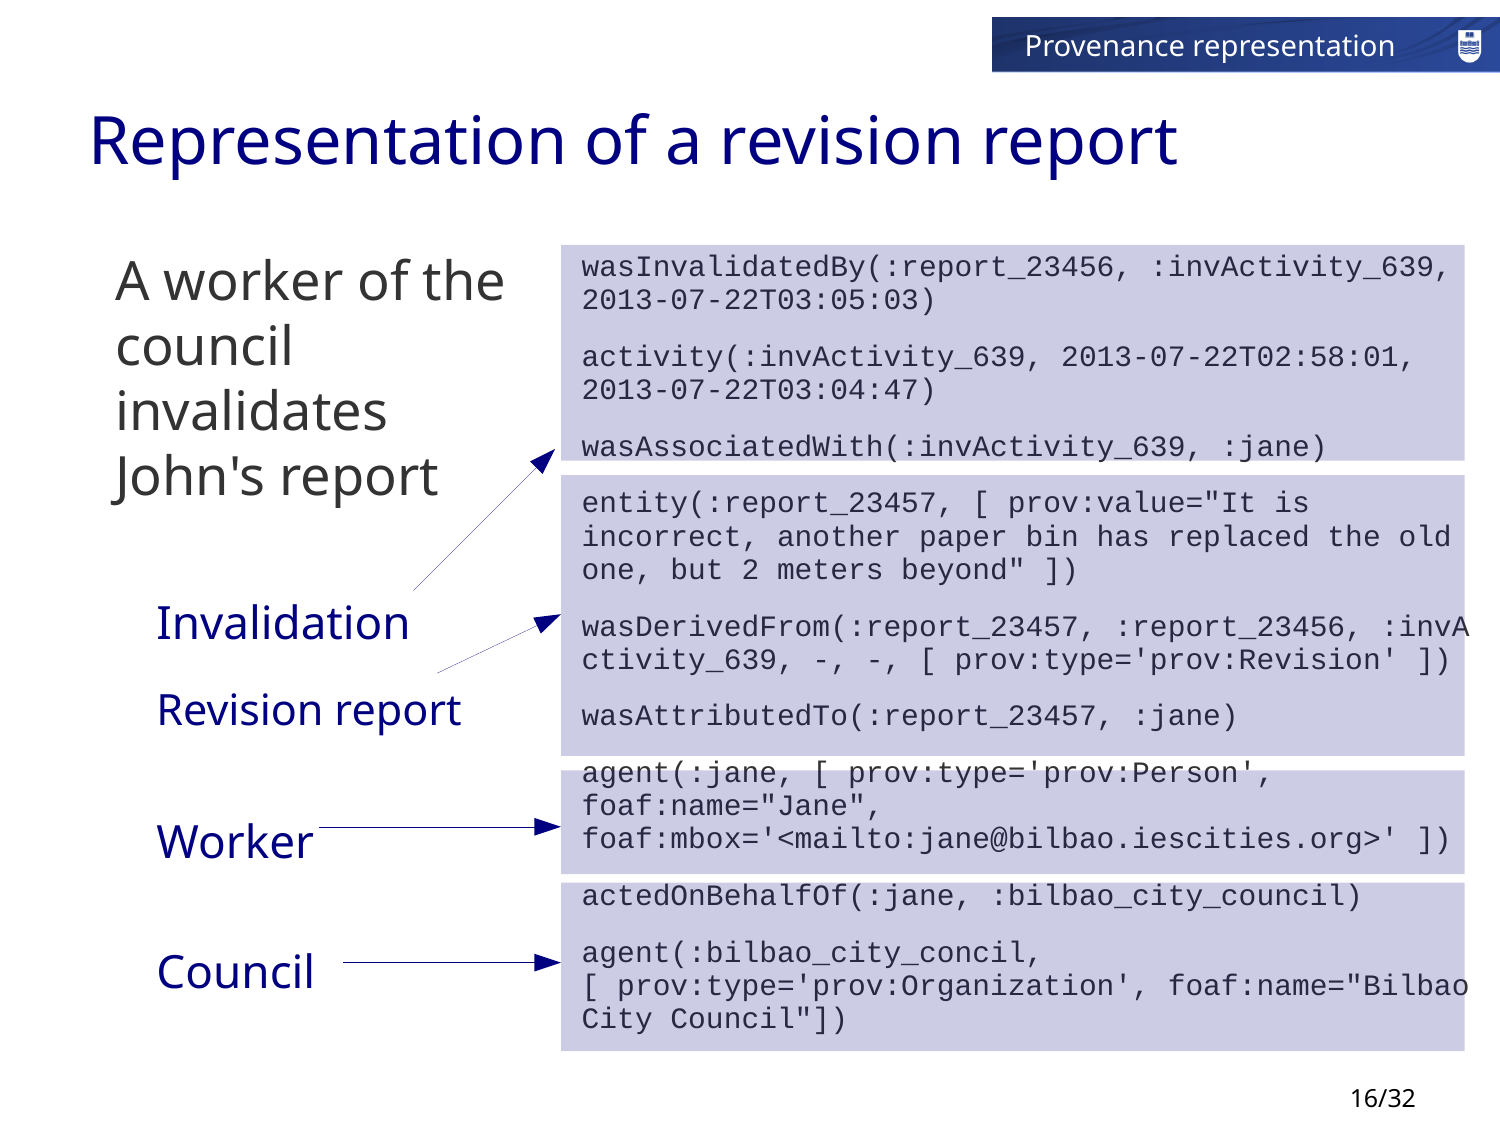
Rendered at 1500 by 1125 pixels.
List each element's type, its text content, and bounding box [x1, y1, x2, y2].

text_box [561, 244, 1465, 461]
title Representation of a revision report [2, 99, 1365, 177]
text_box [561, 770, 1465, 875]
list wasInvalidatedBy(:report_23456, :invActivity_639, 2013-07-22T03:05:03) activity(:invActivity_639, 2013-07-22T02:58:01, 2013-07-22T03:04:47) wasAssociatedWith(:invActivity_639, :jane) entity(:report_23457, [ prov:value="It is incorrect, another paper bin has replaced the old one, but 2 meters beyond" ]) wasDerivedFrom(:report_23457, :report_23456, :invActivity_639, -, -, [ prov:type='prov:Revision' ]) wasAttributedTo(:report_23457, :jane) agent(:jane, [ prov:type='prov:Person', foaf:name="Jane", foaf:mbox='<mailto:jane@bilbao.iescities.org>' ]) actedOnBehalfOf(:jane, :bilbao_city_council) agent(:bilbao_city_concil, [ prov:type='prov:Organization', foaf:name="Bilbao City Council"]) [566, 244, 1500, 1052]
text_box Worker [156, 809, 467, 887]
picture [992, 17, 1500, 73]
text_box Provenance representation [1009, 17, 1483, 67]
list A worker of the council invalidates John's report [100, 238, 567, 1016]
text_box [561, 475, 1465, 756]
text_box [561, 882, 1465, 1052]
text_box Revision report [156, 679, 467, 745]
text_box Invalidation [156, 590, 467, 669]
text_box Council [156, 939, 467, 1017]
